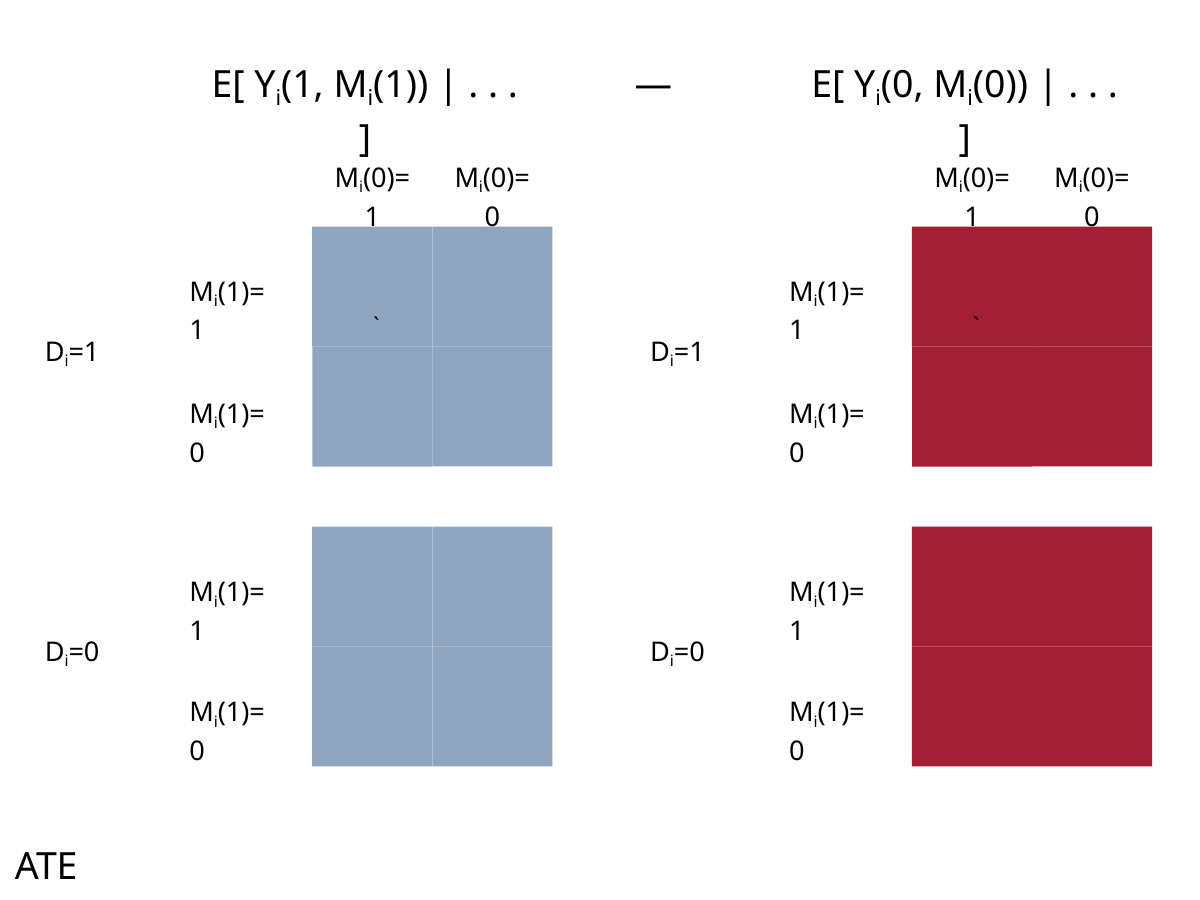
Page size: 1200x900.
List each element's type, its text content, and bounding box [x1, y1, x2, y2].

text_box Mi(0)=0 [432, 151, 553, 313]
text_box Mi(1)=0 [774, 685, 895, 848]
text_box Di=1 [617, 325, 738, 438]
text_box E[ Yi(0, Mi(0)) | . . . ] [792, 50, 1138, 168]
text_box Mi(1)=1 [174, 565, 295, 685]
text_box Di=0 [12, 625, 133, 738]
text_box Mi(1)=0 [174, 387, 295, 549]
text_box Di=0 [617, 625, 738, 738]
text_box [911, 526, 1153, 767]
text_box Mi(0)=1 [312, 168, 432, 313]
text_box Mi(1)=1 [174, 265, 295, 387]
text_box Mi(1)=0 [174, 685, 295, 832]
text_box Mi(1)=1 [774, 565, 895, 685]
text_box E[ Yi(1, Mi(1)) | . . . ] [192, 50, 538, 168]
text_box [312, 313, 553, 467]
text_box [312, 526, 553, 767]
text_box Di=1 [12, 325, 133, 438]
text_box Mi(1)=0 [774, 387, 895, 549]
text_box [911, 226, 1153, 467]
text_box — [614, 50, 692, 113]
text_box Mi(0)=0 [1032, 151, 1152, 313]
text_box ATE [0, 832, 586, 891]
text_box Mi(0)=1 [912, 168, 1032, 313]
text_box Mi(1)=1 [774, 265, 895, 387]
